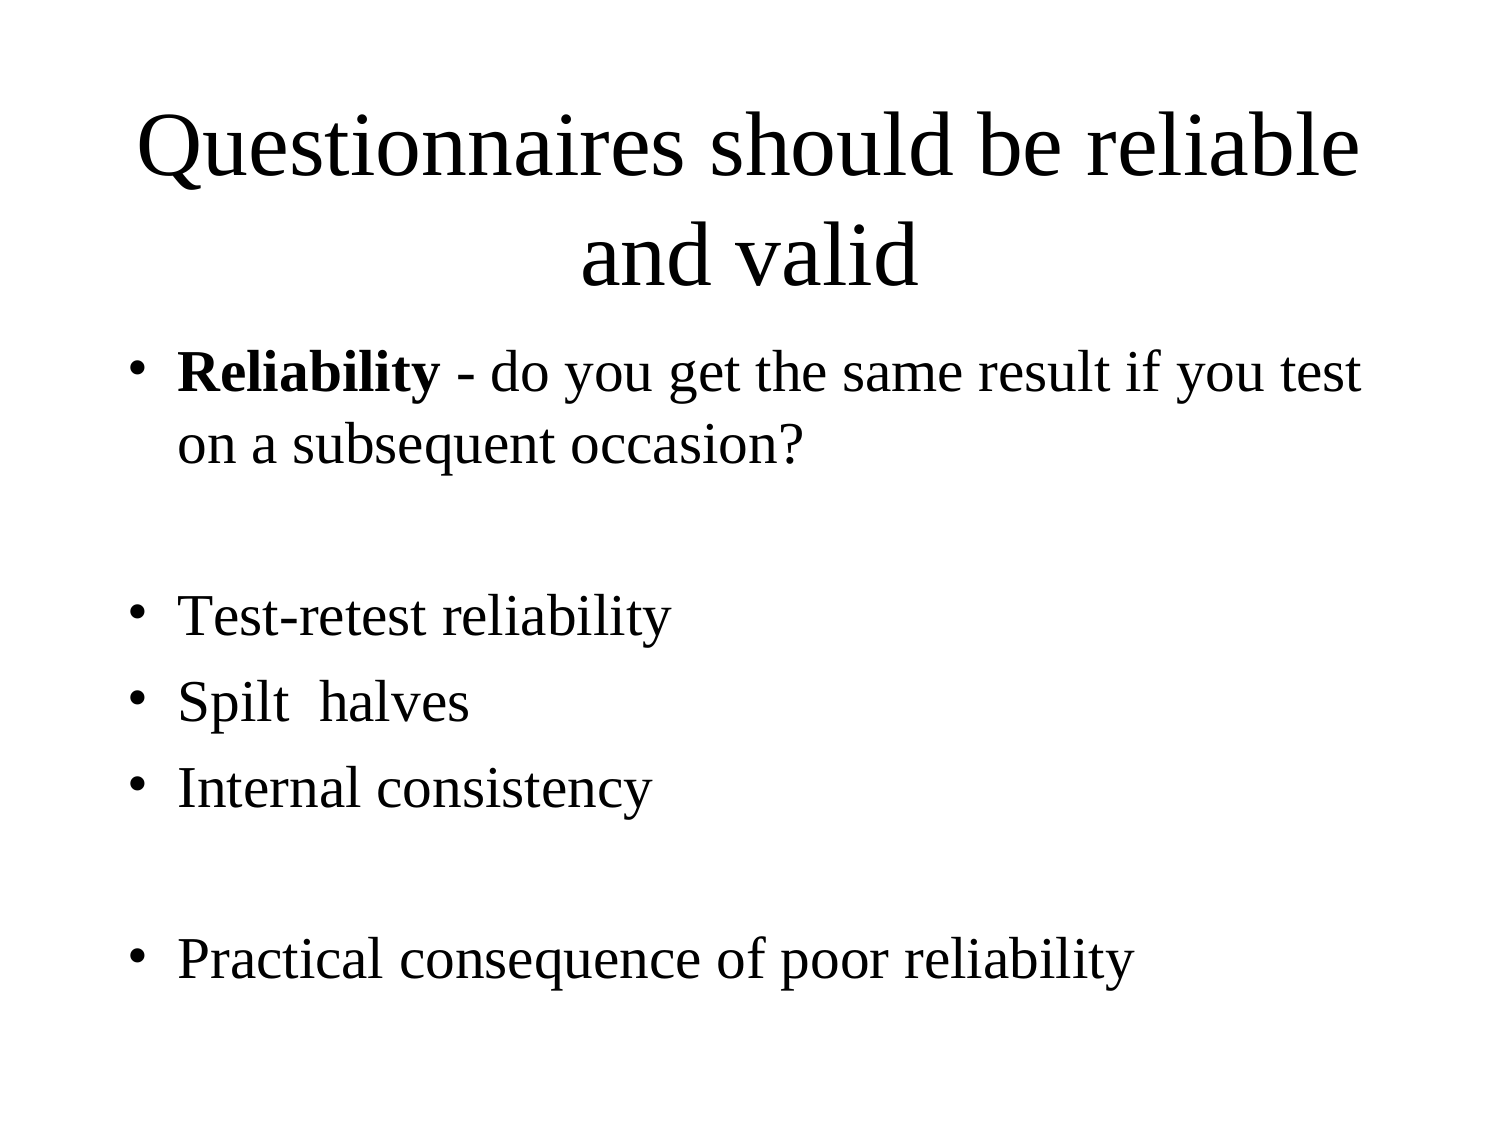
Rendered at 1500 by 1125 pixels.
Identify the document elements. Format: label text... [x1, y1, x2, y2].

title Questionnaires should be reliable and valid [112, 99, 1388, 288]
list Reliability - do you get the same result if you test on a subsequent occasion? Test-retest reliability Spilt halves Internal consistency Practical consequence of poor reliability [112, 324, 1388, 1000]
